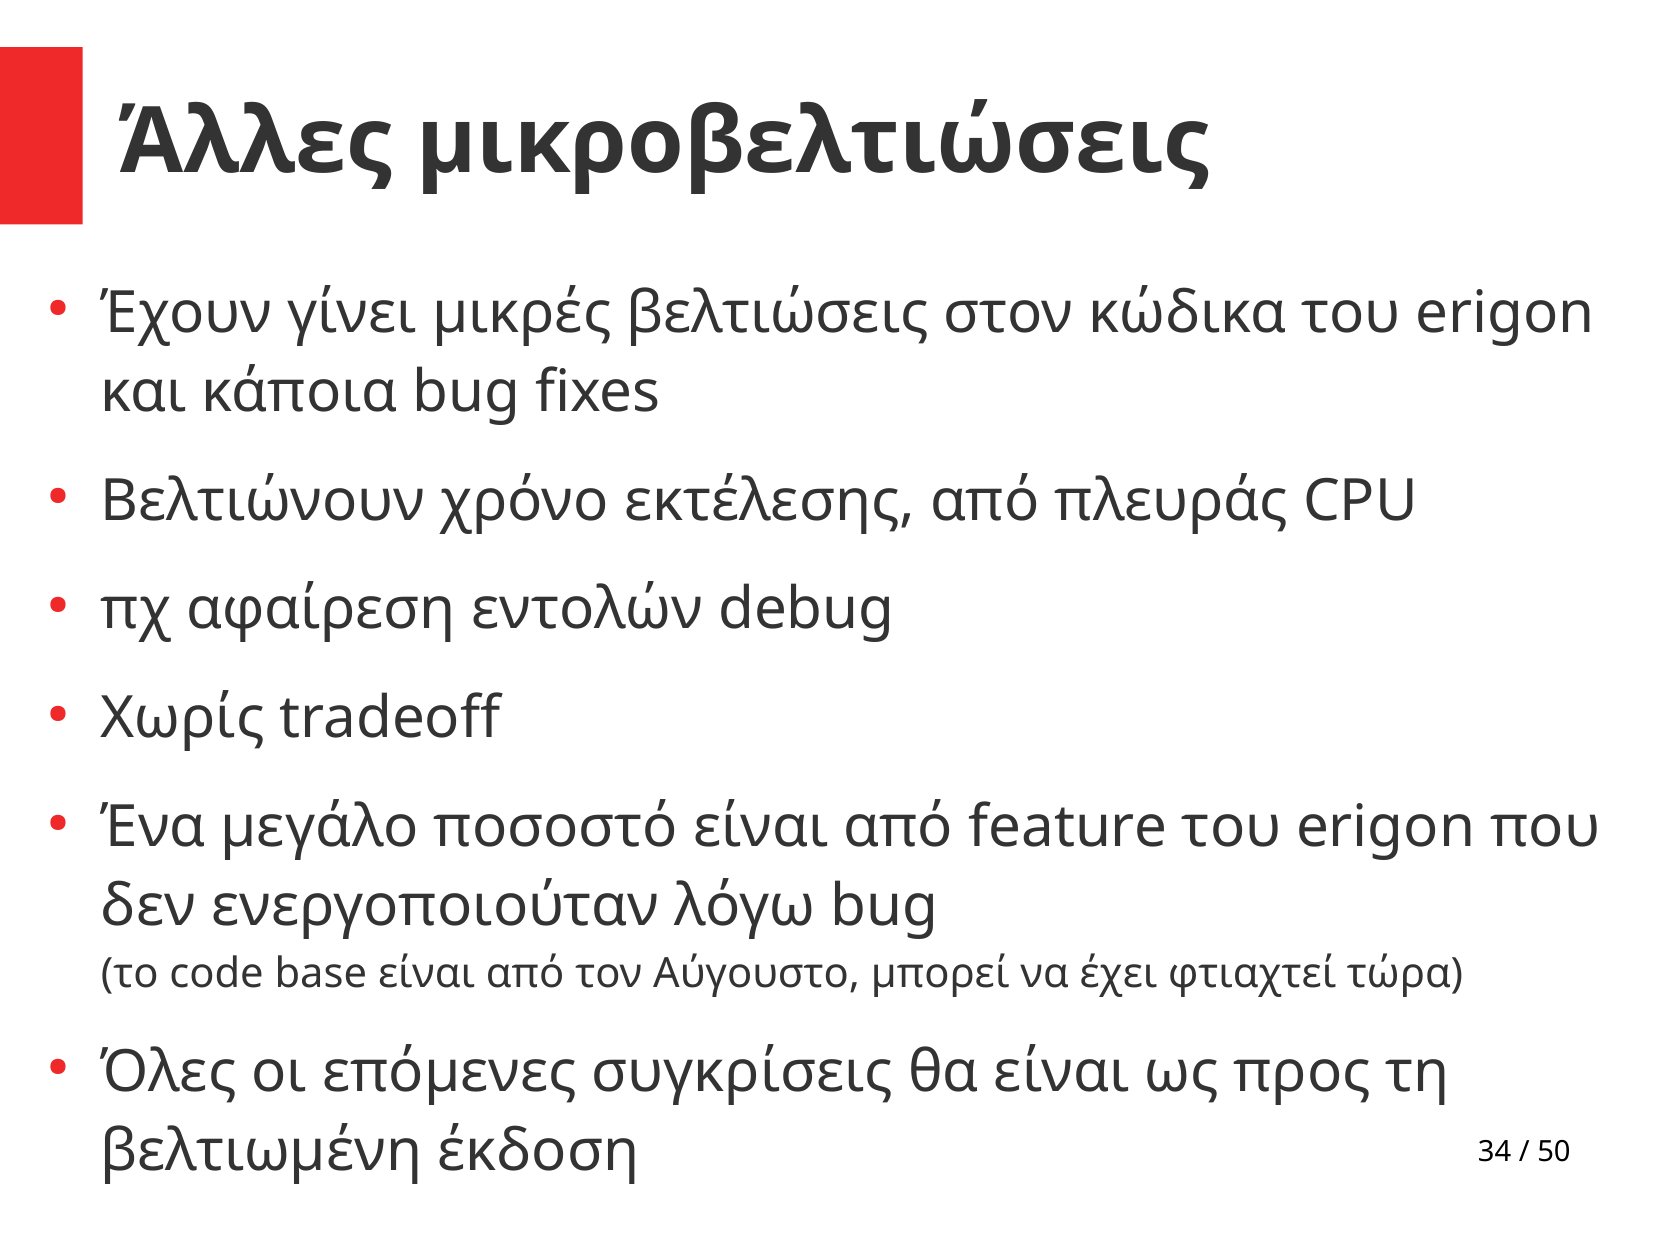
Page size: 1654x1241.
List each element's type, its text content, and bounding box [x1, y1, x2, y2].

list Έχουν γίνει μικρές βελτιώσεις στον κώδικα του erigon και κάποια bug fixes Βελτιώνουν χρόνο εκτέλεσης, από πλευράς CPU πχ αφαίρεση εντολών debug Χωρίς tradeoff Ένα μεγάλο ποσοστό είναι από feature του erigon που δεν ενεργοποιούταν λόγω bug (το code base είναι από τον Αύγουστο, μπορεί να έχει φτιαχτεί τώρα) Όλες οι επόμενες συγκρίσεις θα είναι ως προς τη βελτιωμένη έκδοση [30, 270, 1621, 376]
title Άλλες μικροβελτιώσεις [118, 33, 1571, 241]
